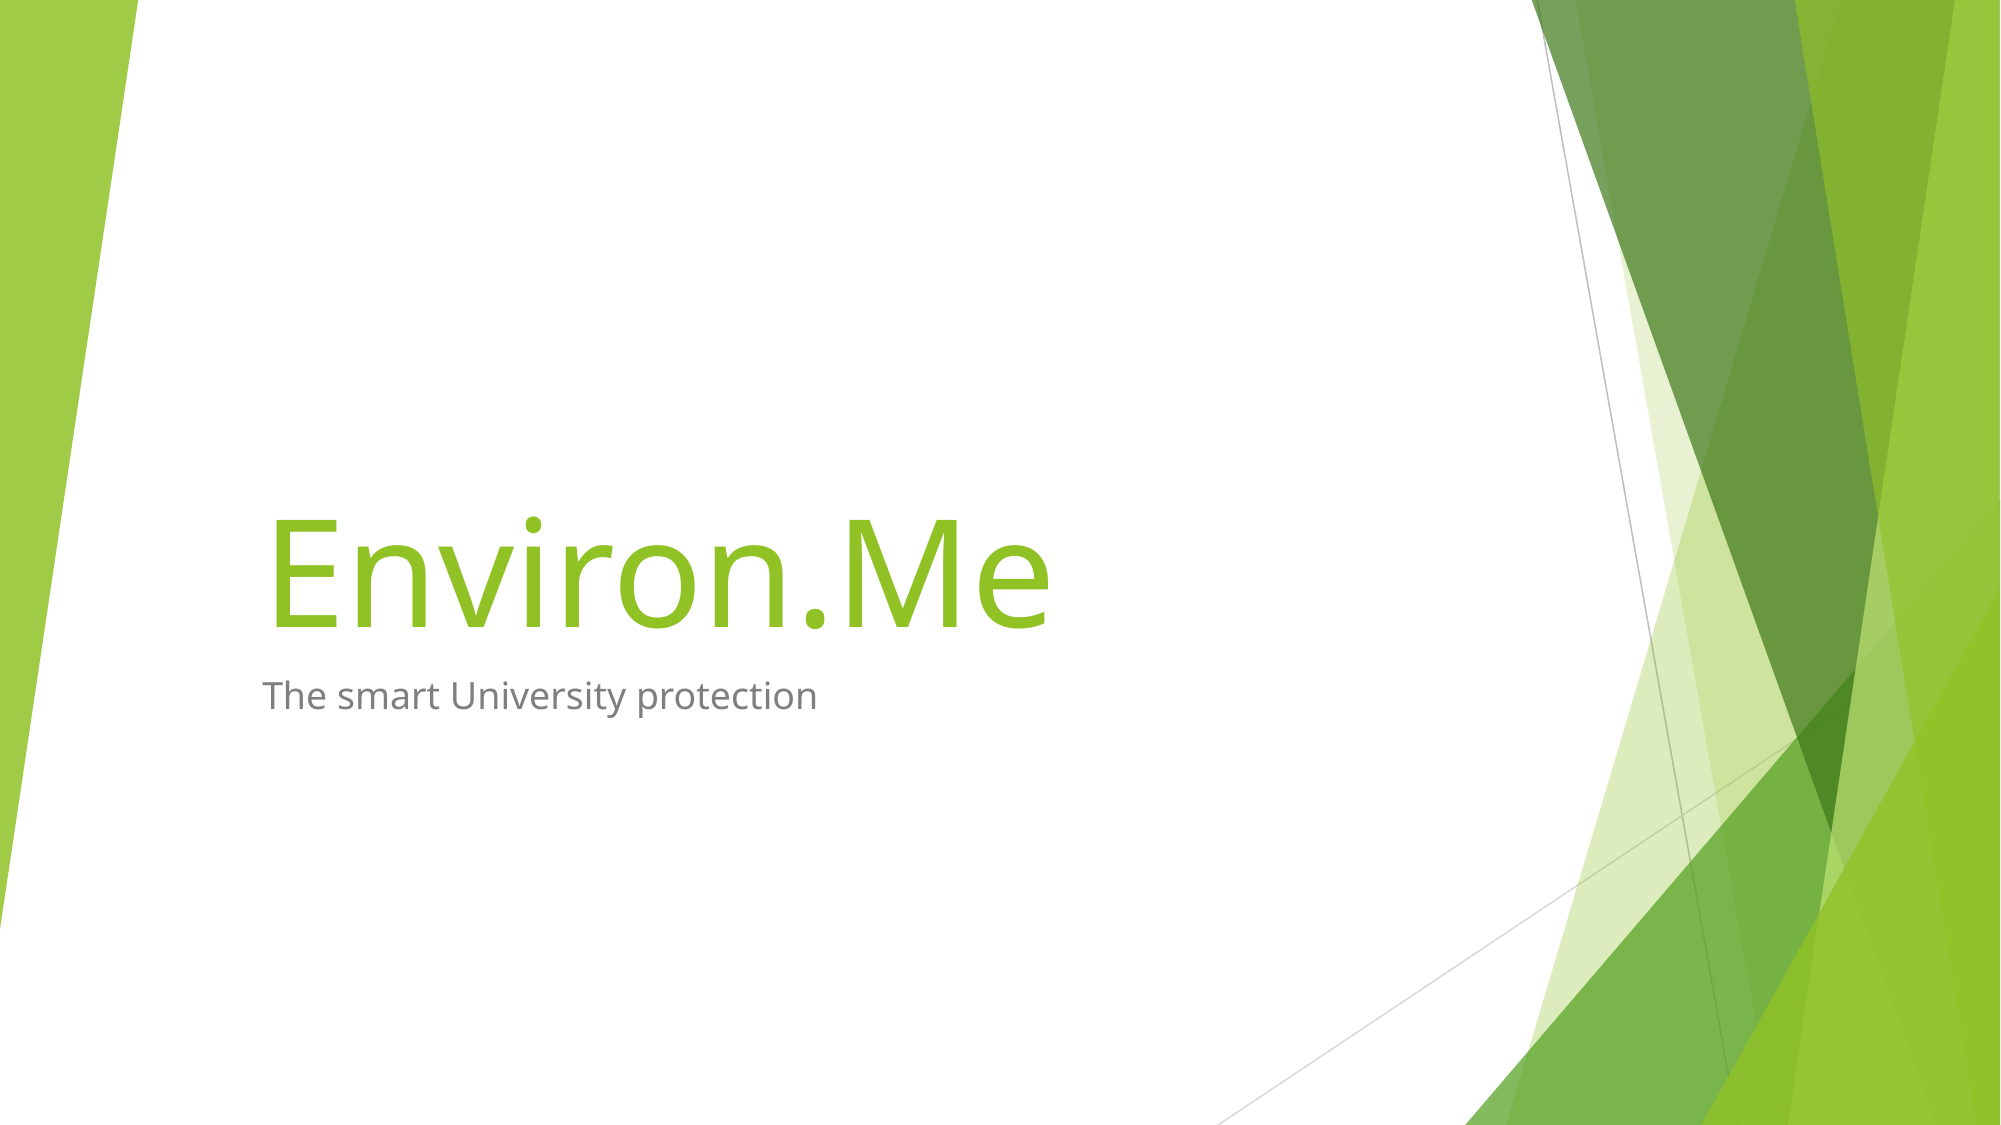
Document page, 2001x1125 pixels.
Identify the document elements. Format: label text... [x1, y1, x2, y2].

subtitle The smart University protection [247, 664, 1522, 845]
title Environ.Me [247, 394, 1522, 664]
